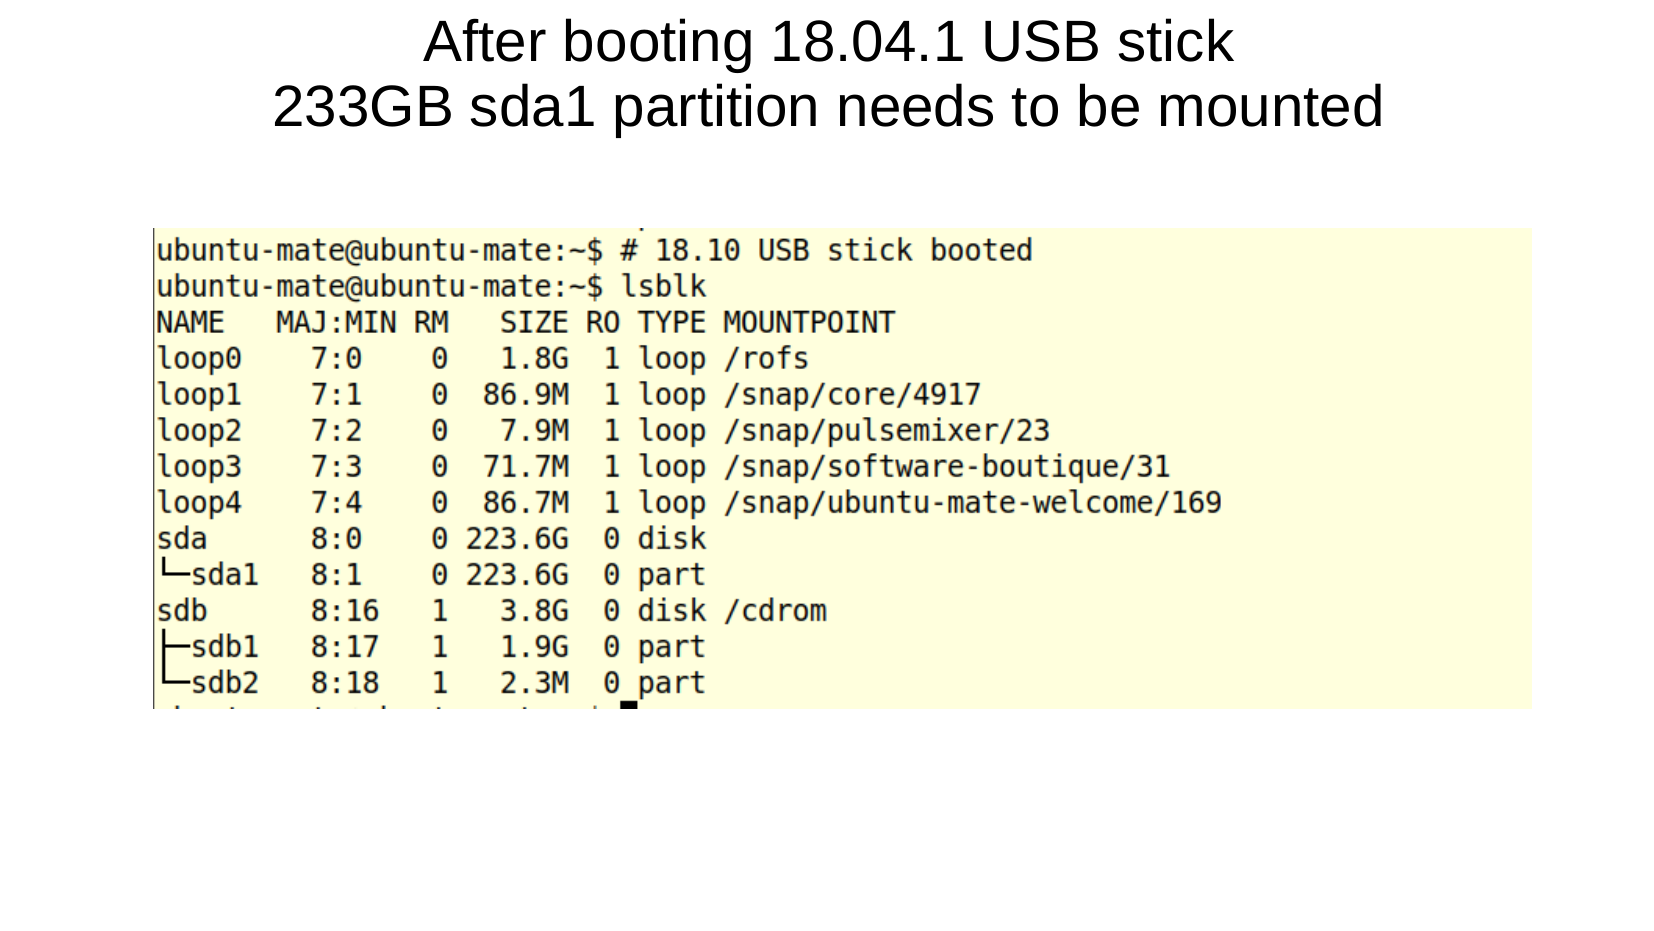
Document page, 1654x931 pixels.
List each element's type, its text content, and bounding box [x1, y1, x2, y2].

title After booting 18.04.1 USB stick 233GB sda1 partition needs to be mounted [0, 8, 1624, 139]
picture [153, 228, 1532, 709]
